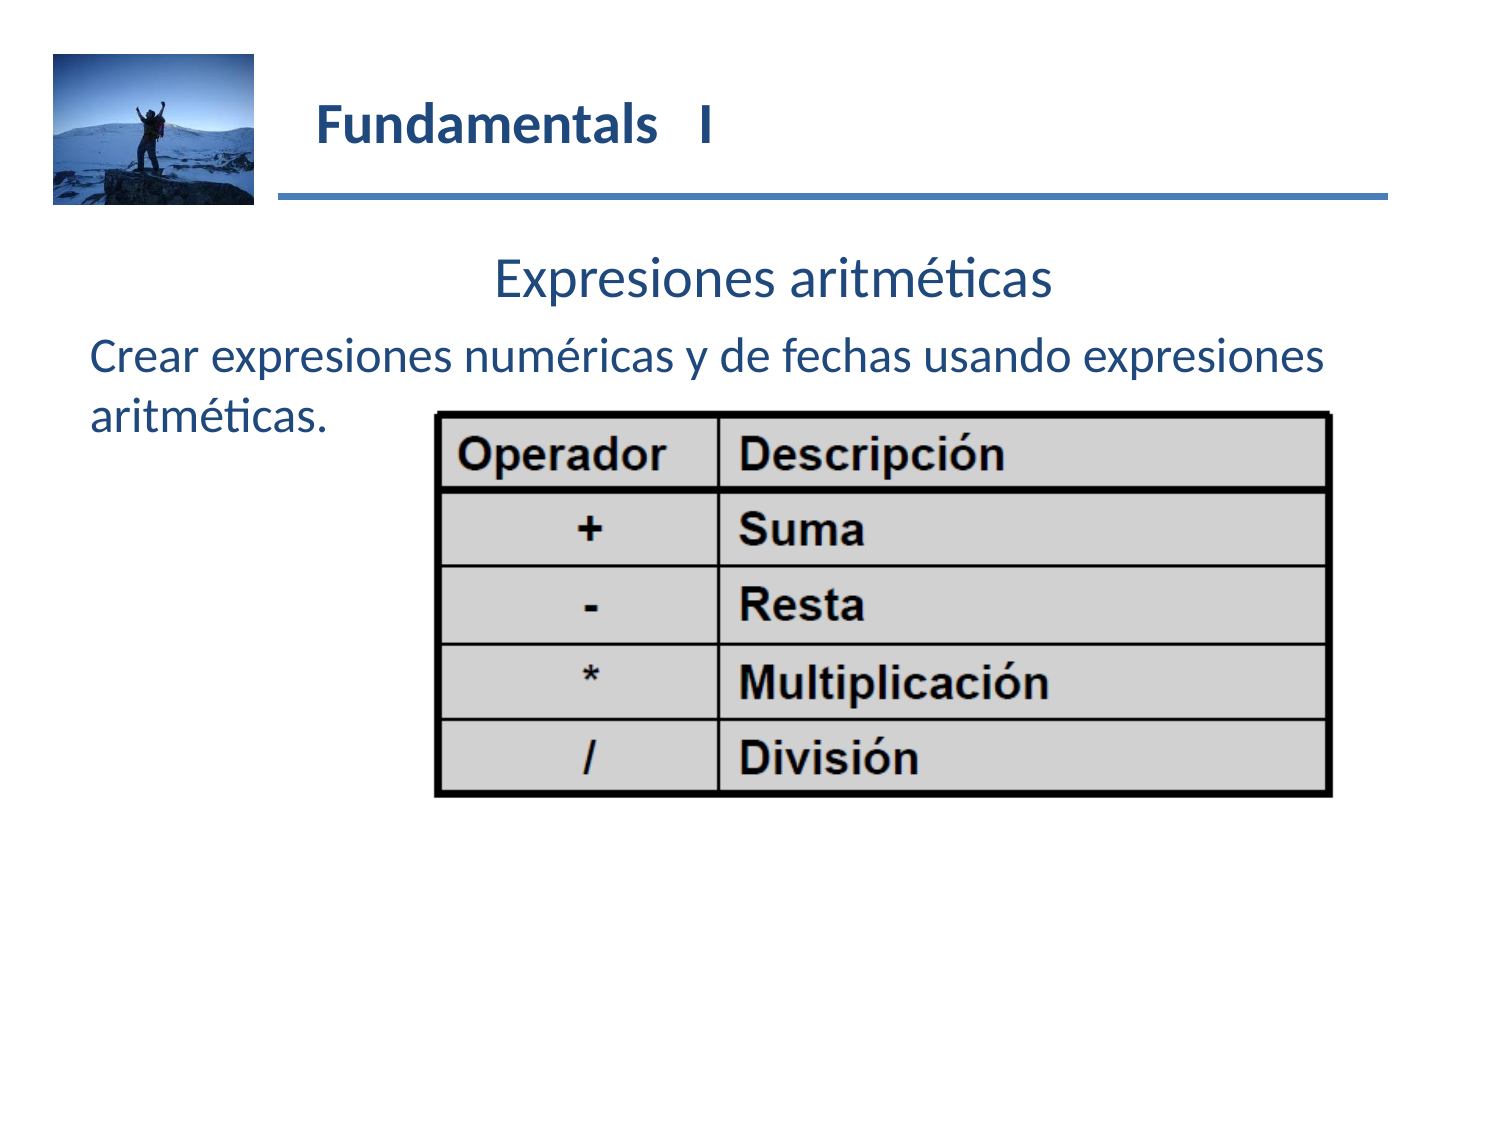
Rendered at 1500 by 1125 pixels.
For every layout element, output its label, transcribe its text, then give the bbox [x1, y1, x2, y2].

text_box Expresiones aritméticas [442, 231, 1105, 314]
picture [53, 54, 254, 205]
picture [425, 397, 1341, 809]
text_box Fundamentals I [301, 78, 821, 164]
text_box Crear expresiones numéricas y de fechas usando expresiones aritméticas. [74, 314, 1400, 451]
